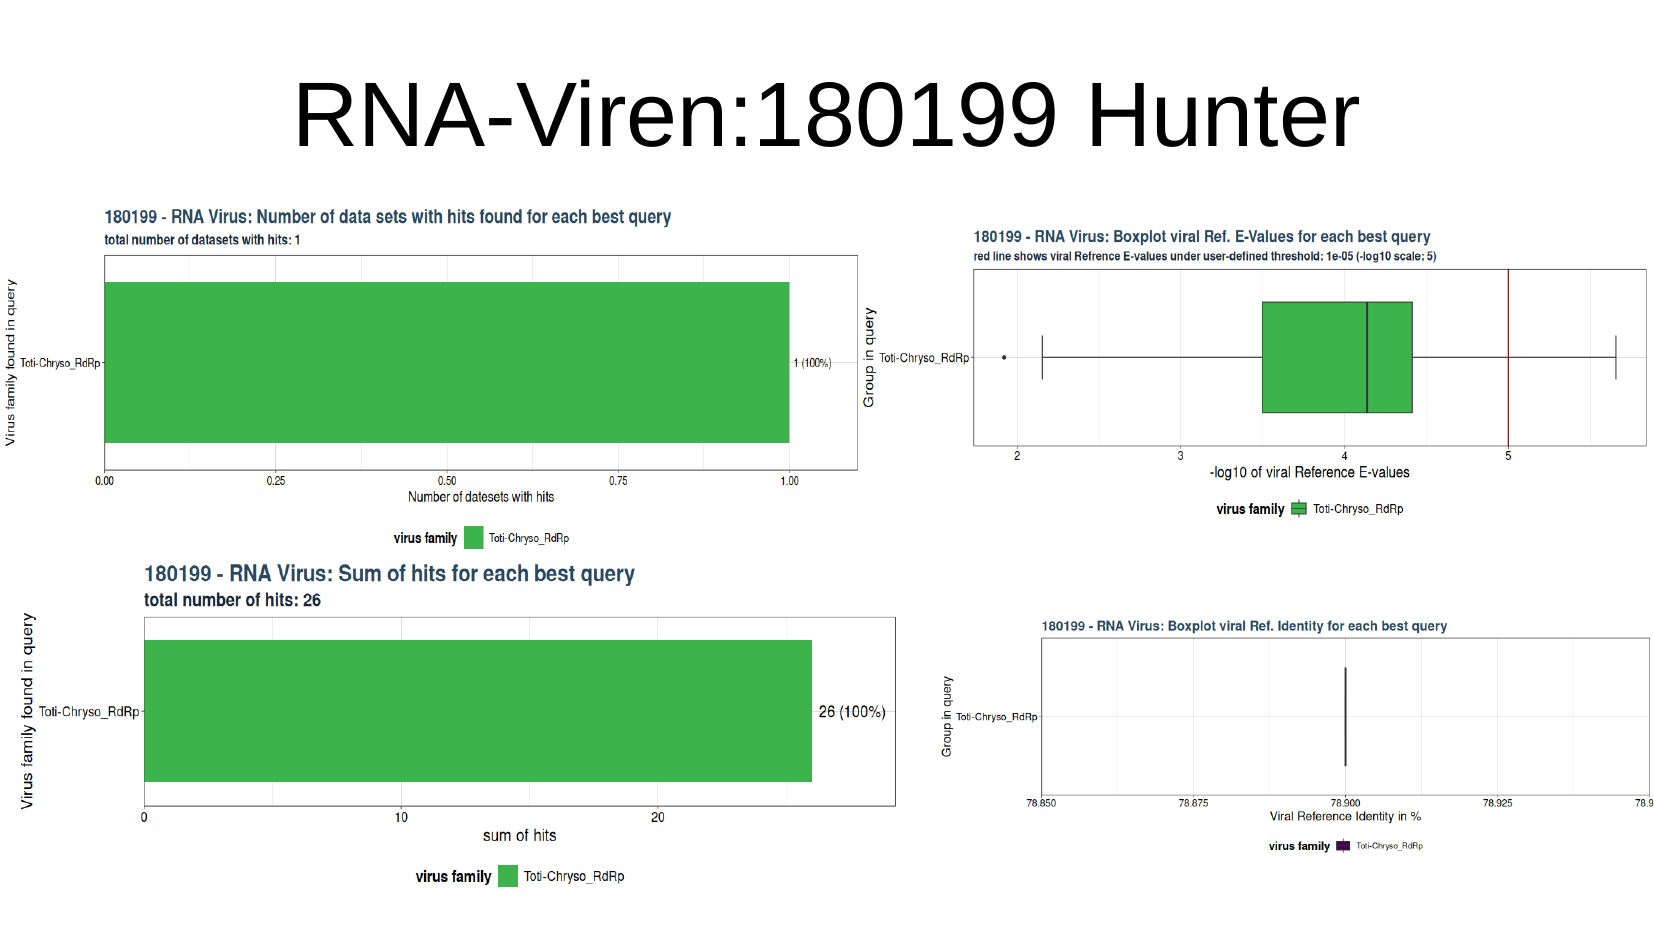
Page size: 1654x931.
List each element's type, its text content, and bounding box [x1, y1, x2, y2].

picture [0, 202, 1651, 901]
title RNA-Viren:180199 Hunter [82, 37, 1571, 193]
picture [937, 616, 1654, 863]
